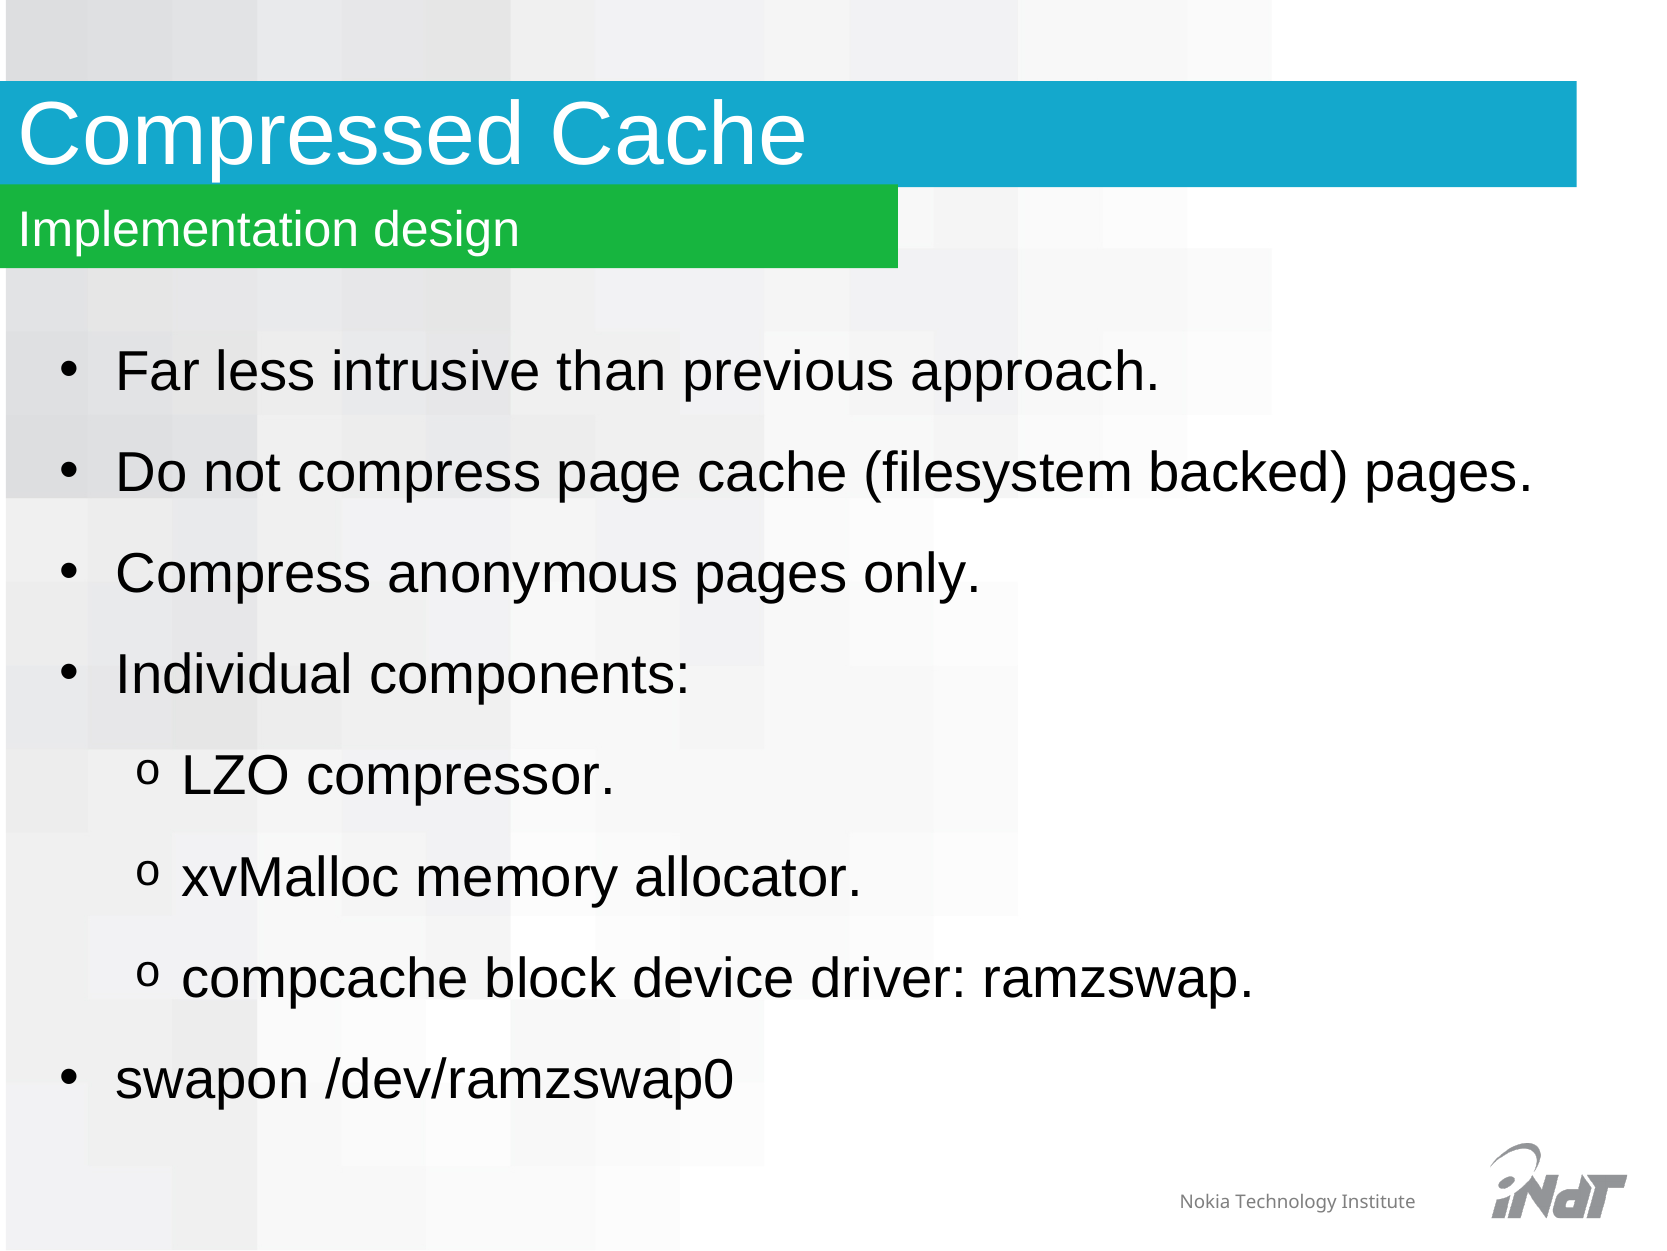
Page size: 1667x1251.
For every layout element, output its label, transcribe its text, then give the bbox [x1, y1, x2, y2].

text_box Implementation design [0, 184, 898, 269]
title Compressed Cache [0, 81, 1577, 188]
picture [5, 0, 1667, 1251]
list Far less intrusive than previous approach. Do not compress page cache (filesystem backed) pages. Compress anonymous pages only. Individual components: LZO compressor. xvMalloc memory allocator. compcache block device driver: ramzswap. swapon /dev/ramzswap0 [40, 300, 1627, 1201]
